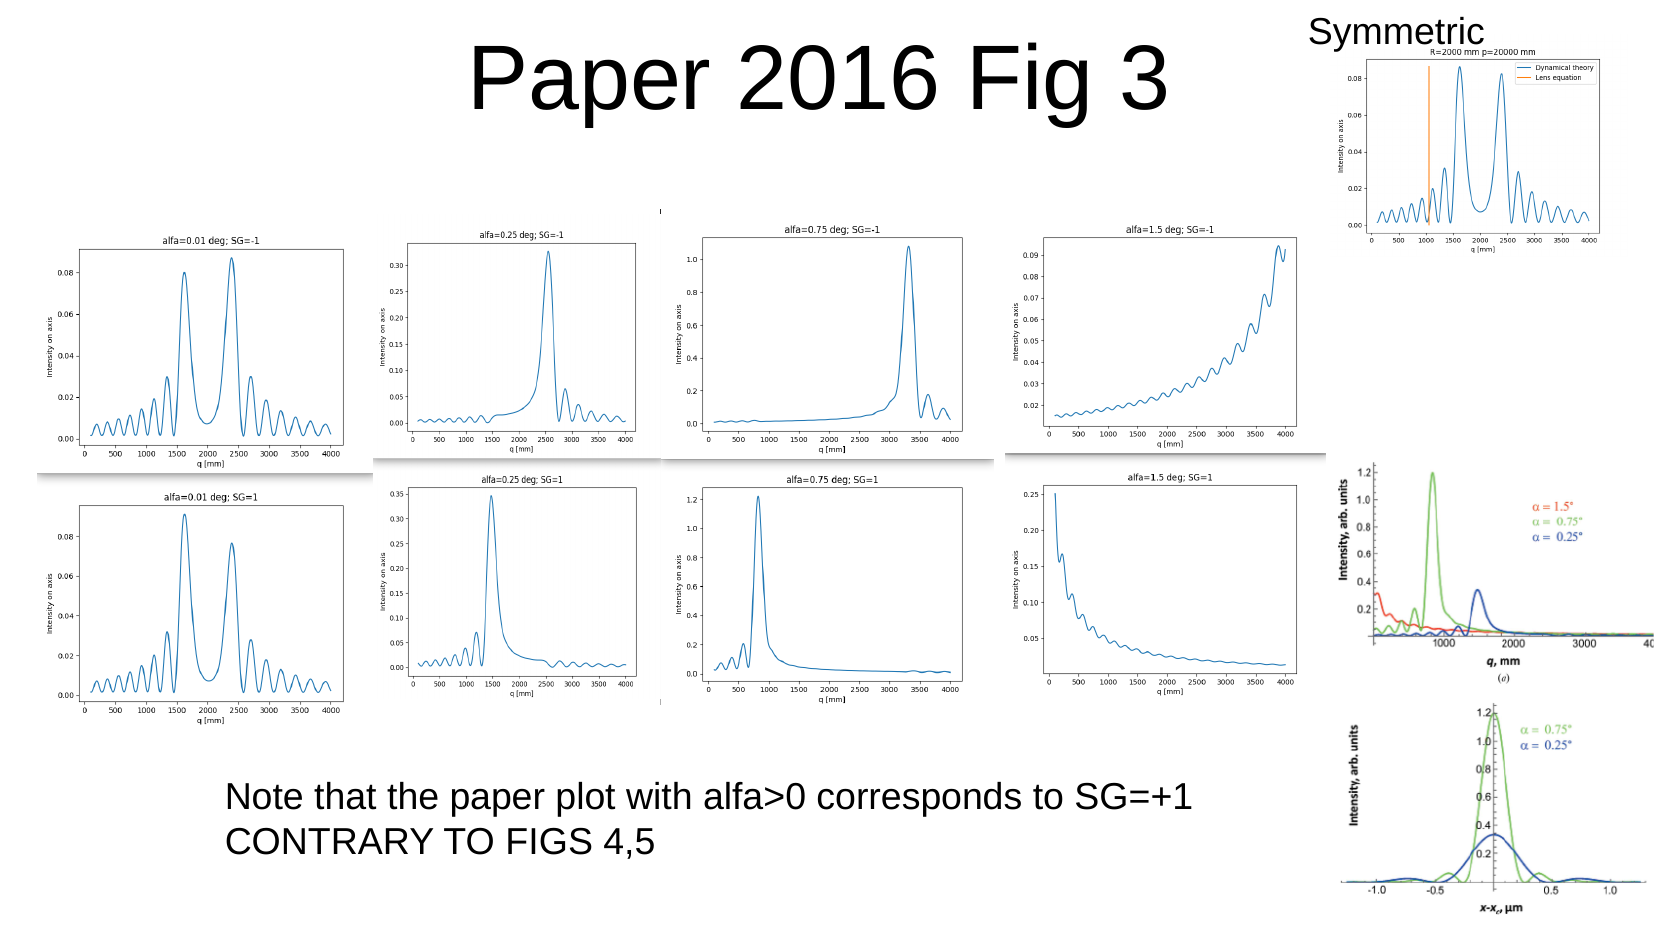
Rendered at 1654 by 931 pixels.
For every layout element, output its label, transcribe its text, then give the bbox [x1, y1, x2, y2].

text_box Note that the paper plot with alfa>0 corresponds to SG=+1 CONTRARY TO FIGS 4,5 [210, 765, 1209, 864]
picture [37, 209, 994, 727]
picture [1330, 34, 1628, 257]
picture [1005, 208, 1326, 698]
text_box Paper 2016 Fig 3 [75, 0, 1330, 150]
text_box Symmetric [1293, 0, 1564, 99]
picture [1335, 454, 1654, 916]
